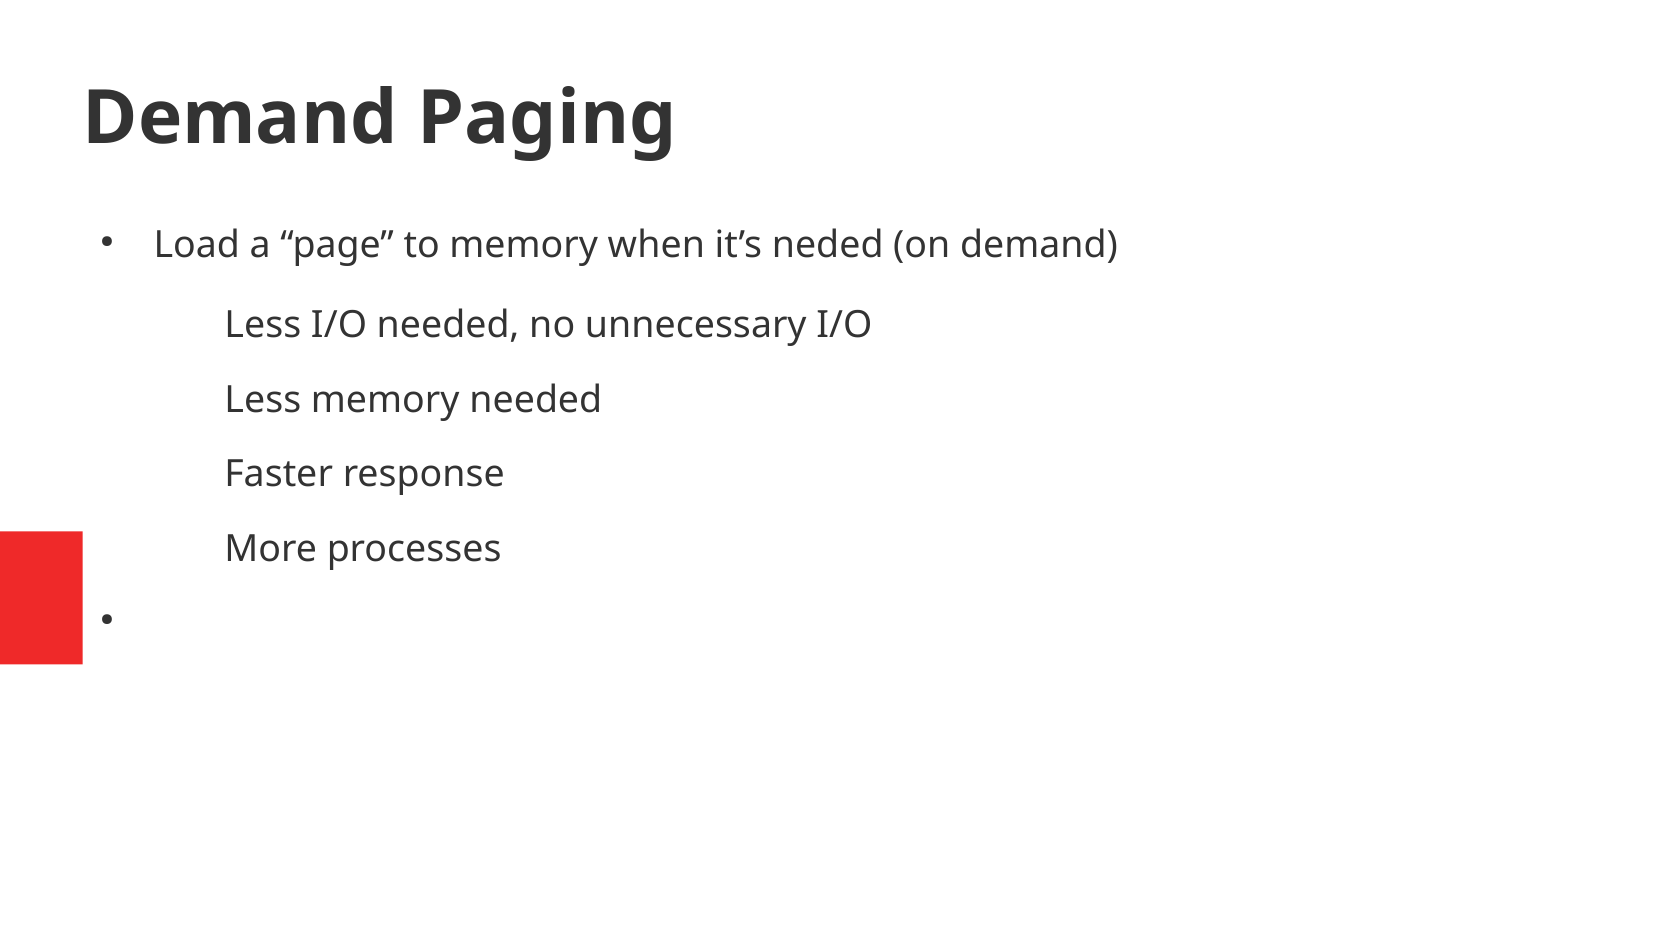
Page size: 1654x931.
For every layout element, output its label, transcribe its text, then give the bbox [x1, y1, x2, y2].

title Demand Paging [82, 37, 1571, 193]
list Load a “page” to memory when it’s neded (on demand) Less I/O needed, no unnecessary I/O Less memory needed Faster response More processes [82, 217, 1595, 910]
